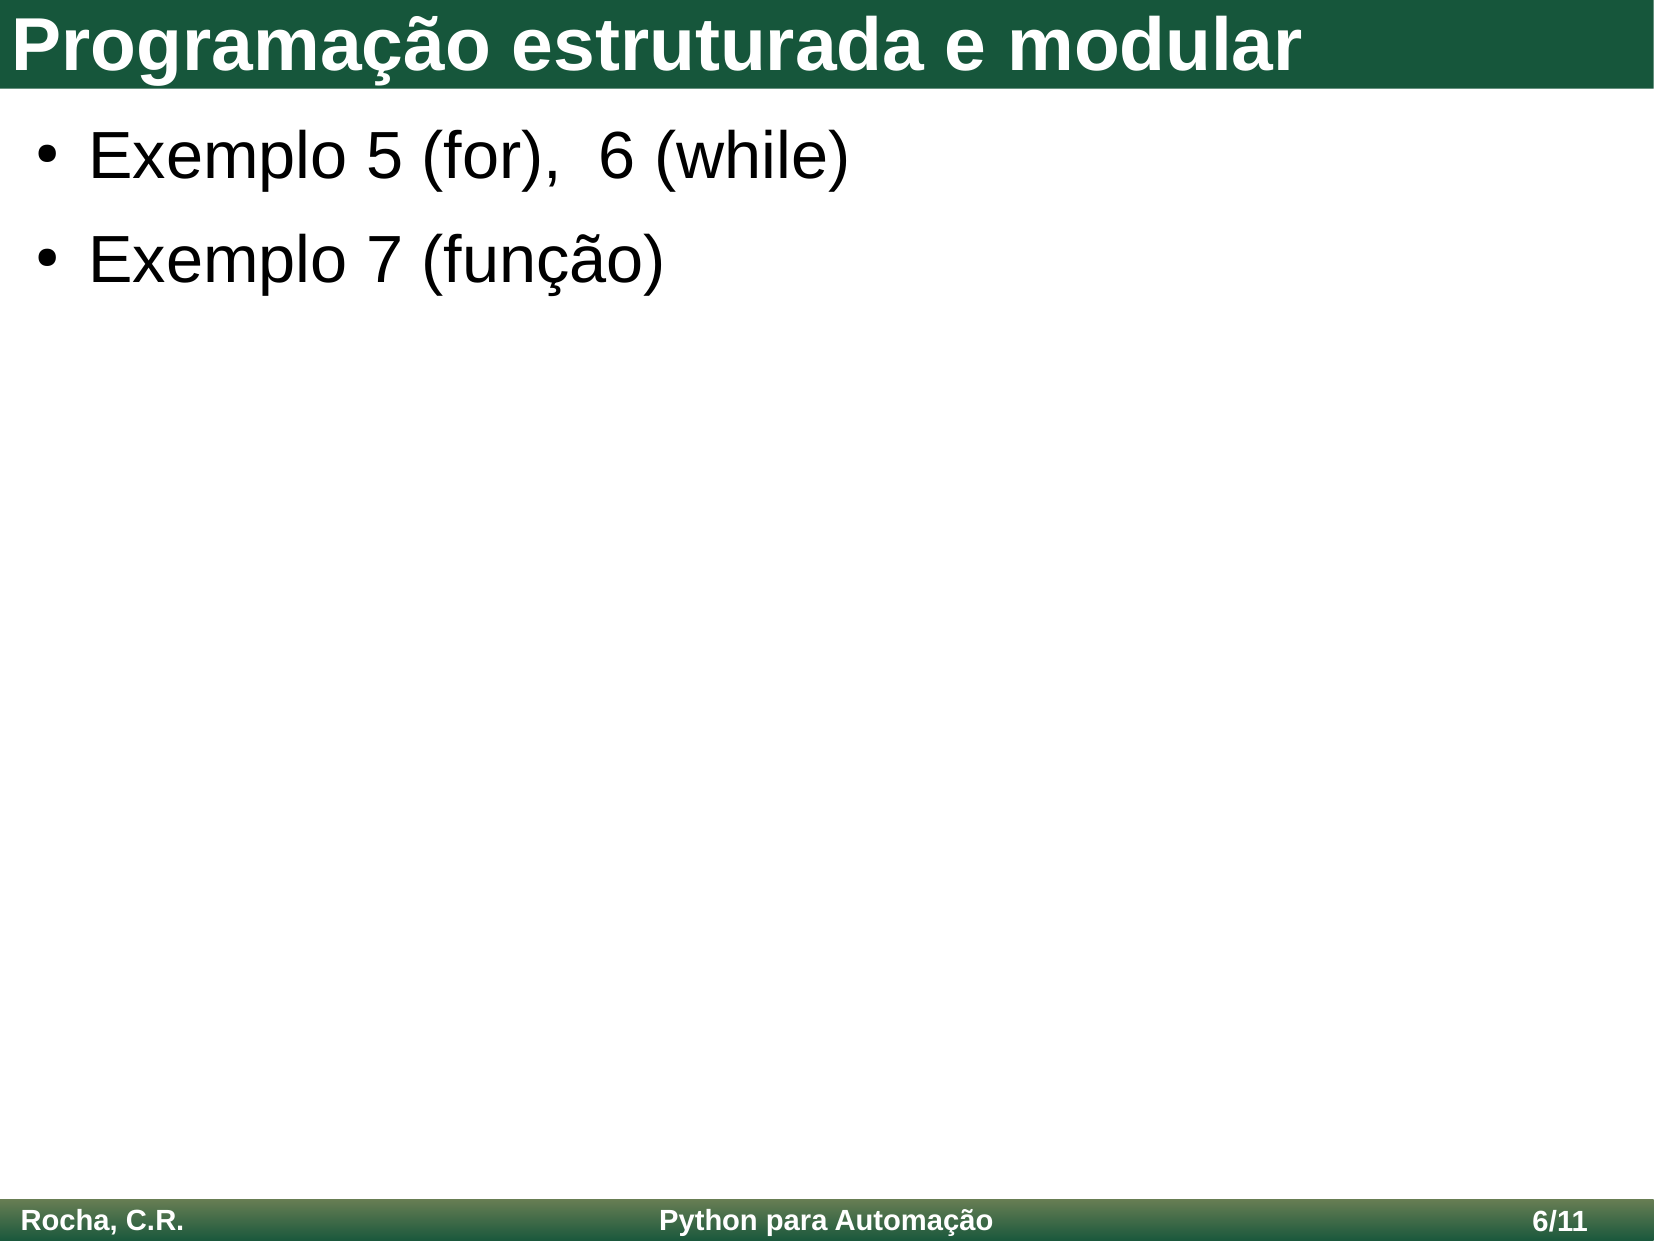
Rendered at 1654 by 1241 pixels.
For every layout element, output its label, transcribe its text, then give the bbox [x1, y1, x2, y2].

list Exemplo 5 (for), 6 (while) Exemplo 7 (função) [17, 118, 1625, 1152]
title Programação estruturada e modular [11, 0, 1625, 89]
